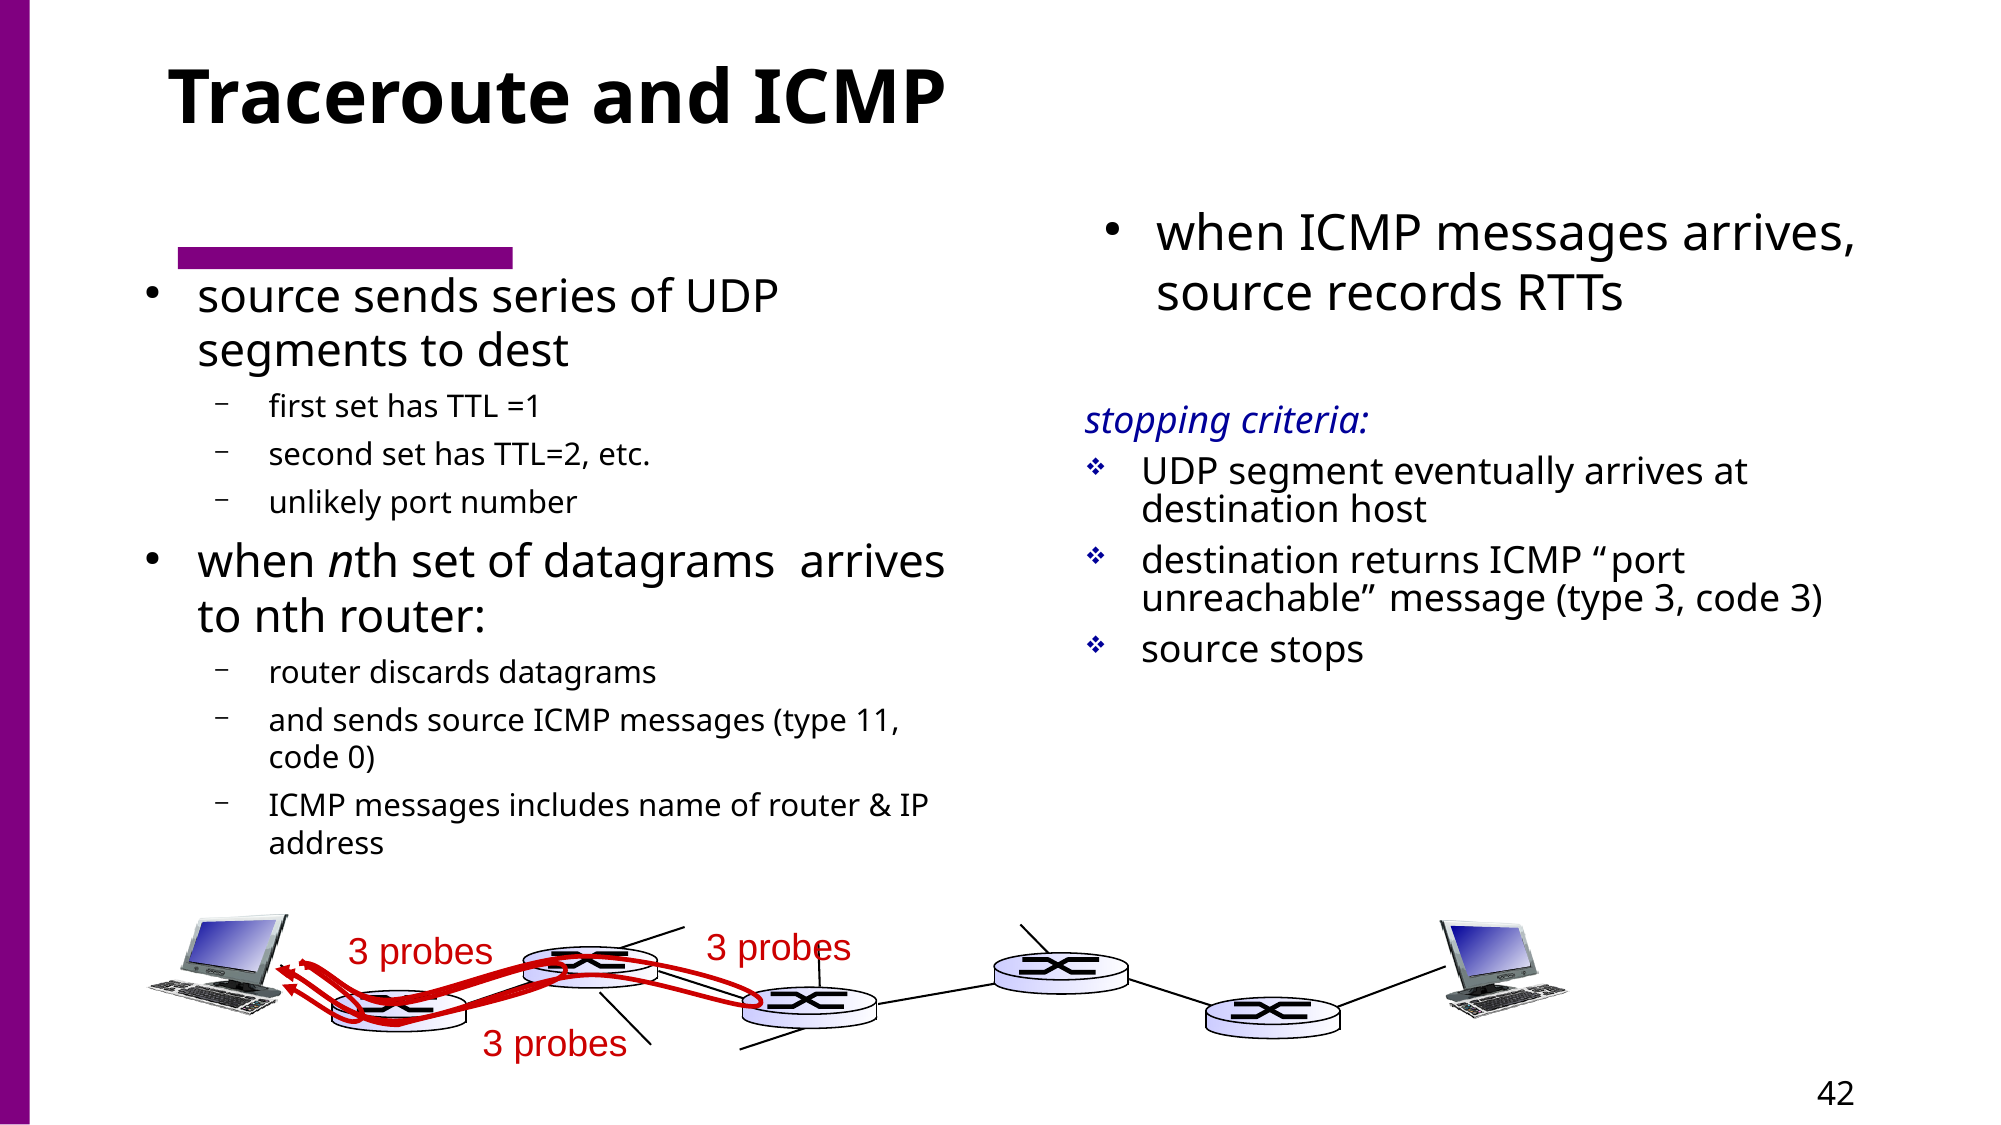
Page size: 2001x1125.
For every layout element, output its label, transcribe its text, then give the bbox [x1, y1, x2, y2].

text_box [333, 1005, 355, 1019]
picture [113, 909, 293, 1023]
text_box [524, 967, 563, 982]
text_box [743, 987, 877, 1029]
text_box 3 probes [333, 919, 509, 980]
text_box [742, 994, 758, 1004]
text_box [188, 919, 277, 972]
text_box 3 probes [691, 915, 867, 976]
picture [1436, 915, 1601, 1026]
list when ICMP messages arrives, source records RTTs [1070, 193, 1905, 523]
text_box [351, 994, 383, 1007]
text_box [562, 959, 580, 963]
text_box stopping criteria: UDP segment eventually arrives at destination host destination returns ICMP “port unreachable” message (type 3, code 3) source stops [1070, 395, 1904, 895]
text_box [333, 1011, 465, 1032]
text_box 3 probes [467, 1011, 643, 1072]
list source sends series of UDP segments to dest first set has TTL =1 second set has TTL=2, etc. unlikely port number when nth set of datagrams arrives to nth router: router discards datagrams and sends source ICMP messages (type 11, code 0) ICMP messages includes name of router & IP address [111, 191, 963, 954]
title Traceroute and ICMP [116, 14, 1817, 174]
text_box [336, 996, 356, 1010]
text_box [1206, 997, 1340, 1039]
text_box [551, 978, 641, 988]
text_box [1450, 925, 1531, 977]
text_box [366, 1007, 428, 1018]
text_box [994, 952, 1128, 995]
text_box [407, 995, 466, 1012]
text_box [523, 946, 657, 962]
text_box [568, 959, 657, 981]
text_box [364, 990, 422, 997]
